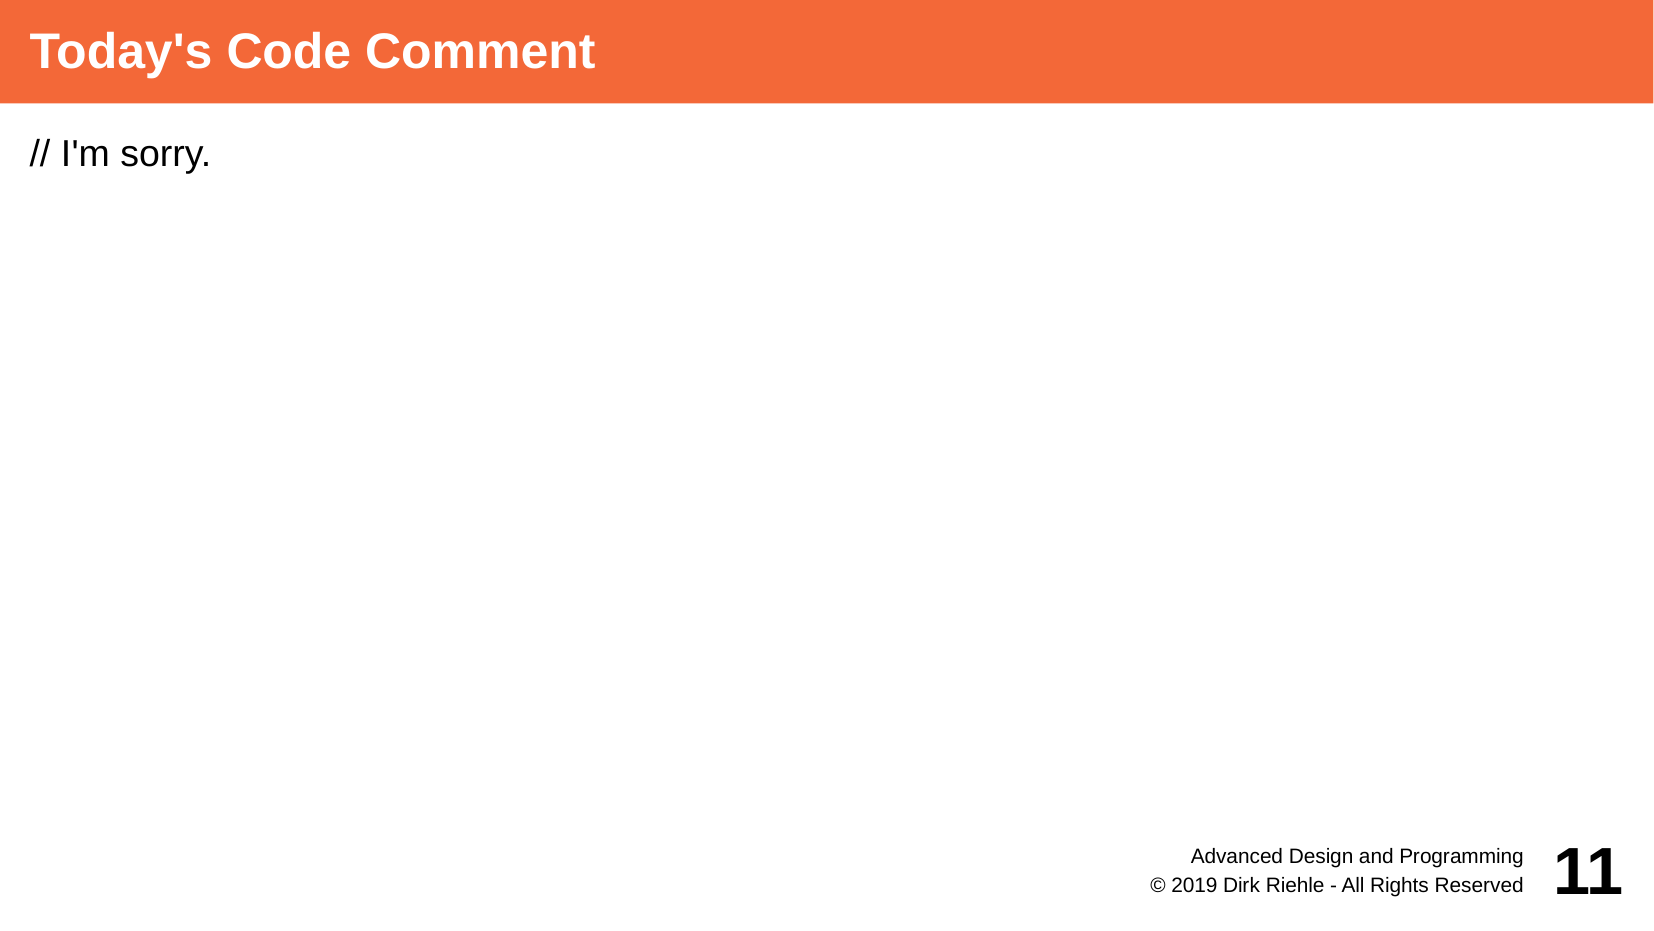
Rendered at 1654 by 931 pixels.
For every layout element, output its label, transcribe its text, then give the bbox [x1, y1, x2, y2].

title Today's Code Comment [0, 0, 1654, 104]
list // I'm sorry. [29, 132, 1625, 813]
